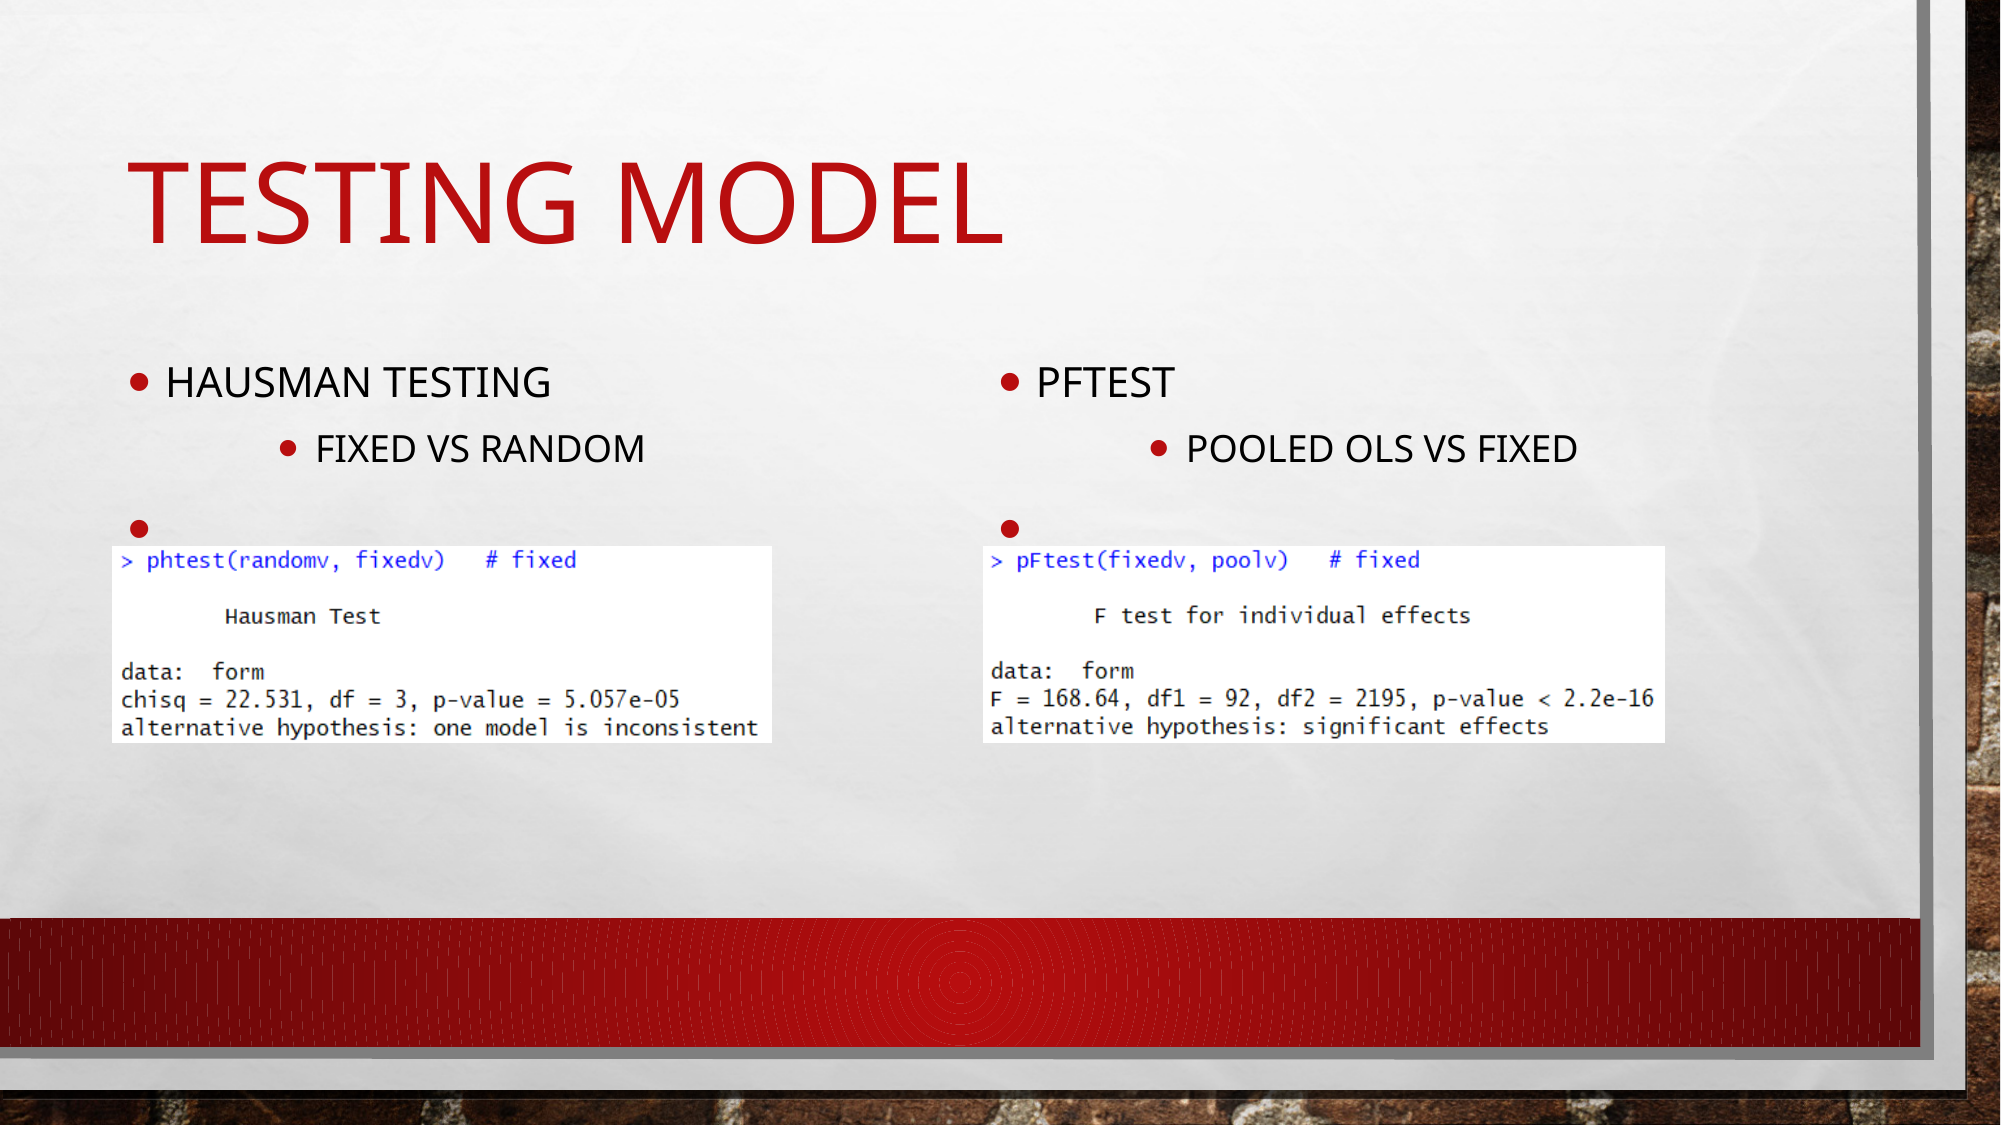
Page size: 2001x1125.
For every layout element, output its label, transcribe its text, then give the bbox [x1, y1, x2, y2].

list pFtest Pooled OLS vs fixed [983, 338, 1818, 882]
title Testing Model [112, 112, 1819, 303]
picture [112, 546, 772, 743]
picture [983, 546, 1665, 743]
list Hausman Testing Fixed vs random [112, 338, 948, 882]
